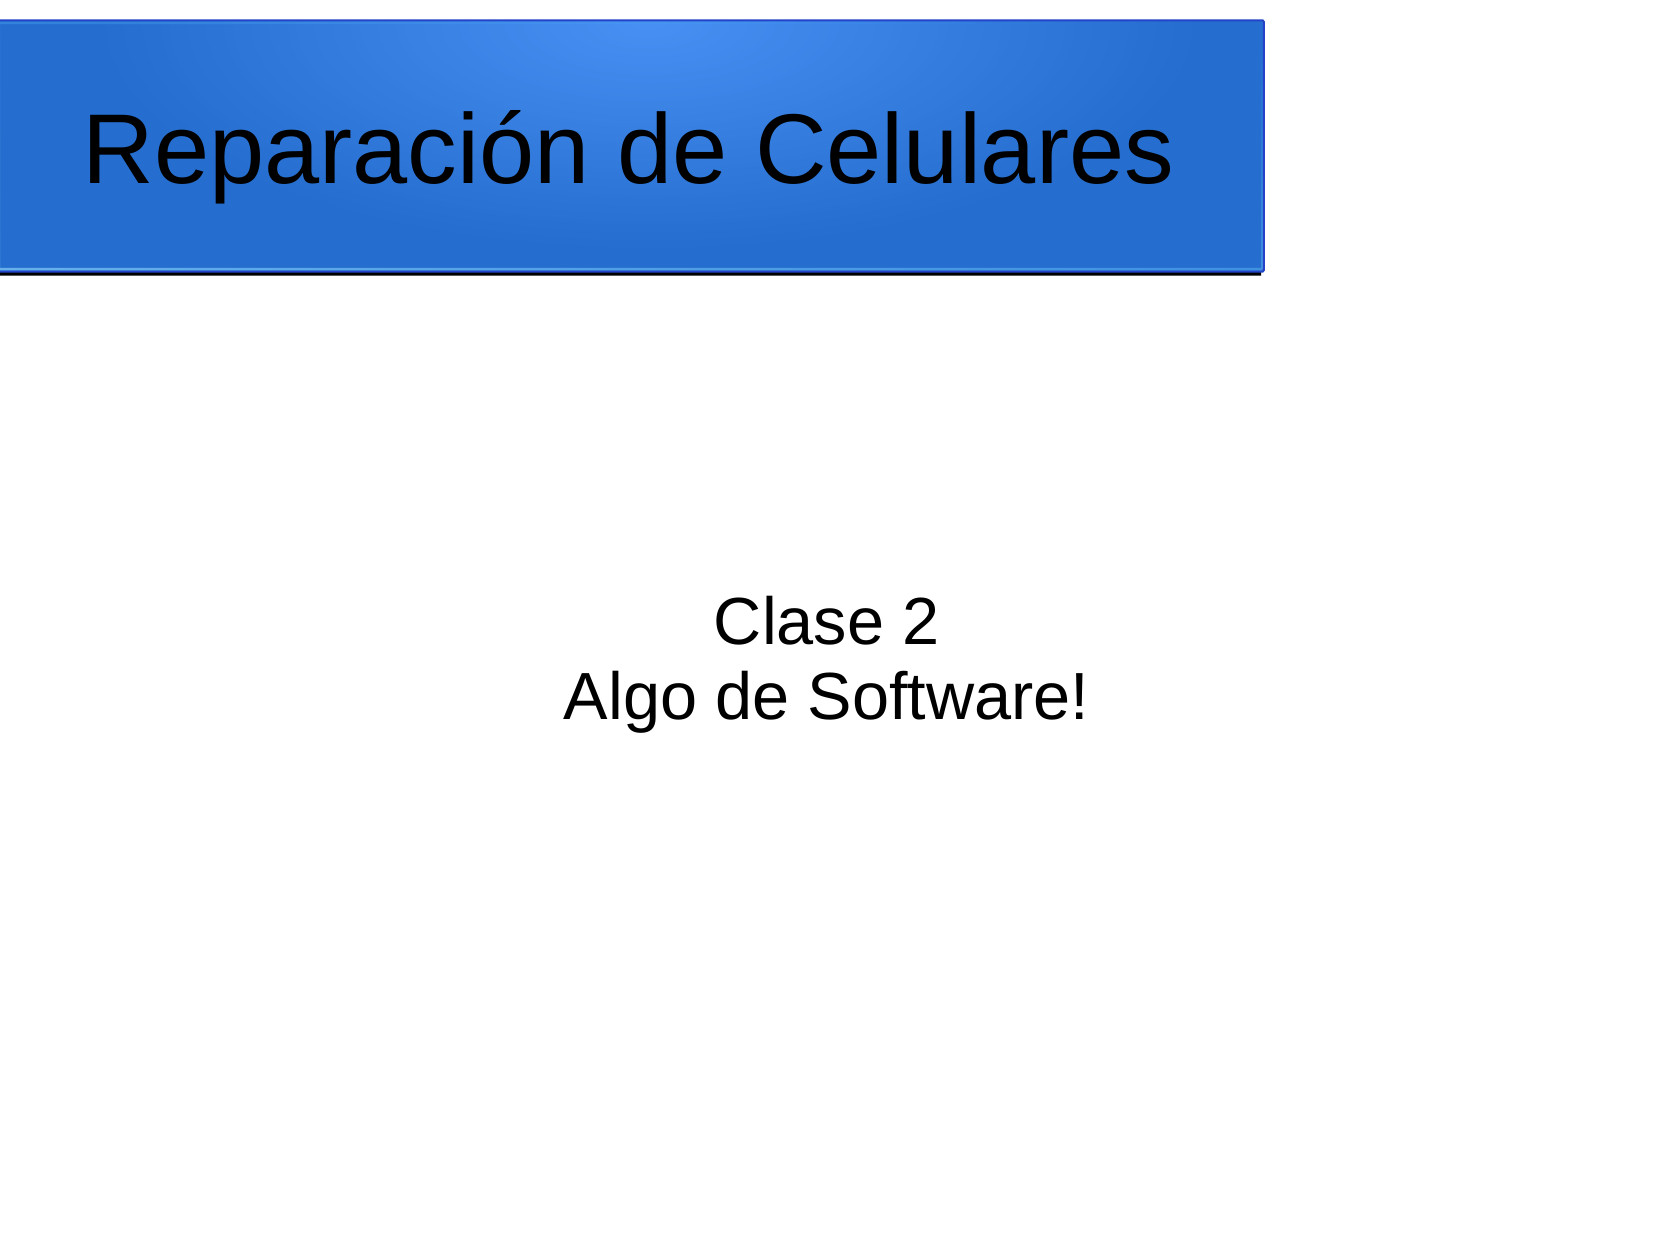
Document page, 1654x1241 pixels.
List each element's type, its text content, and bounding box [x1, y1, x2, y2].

title Reparación de Celulares [82, 47, 1235, 252]
subtitle Clase 2 Algo de Software! [82, 299, 1571, 1019]
